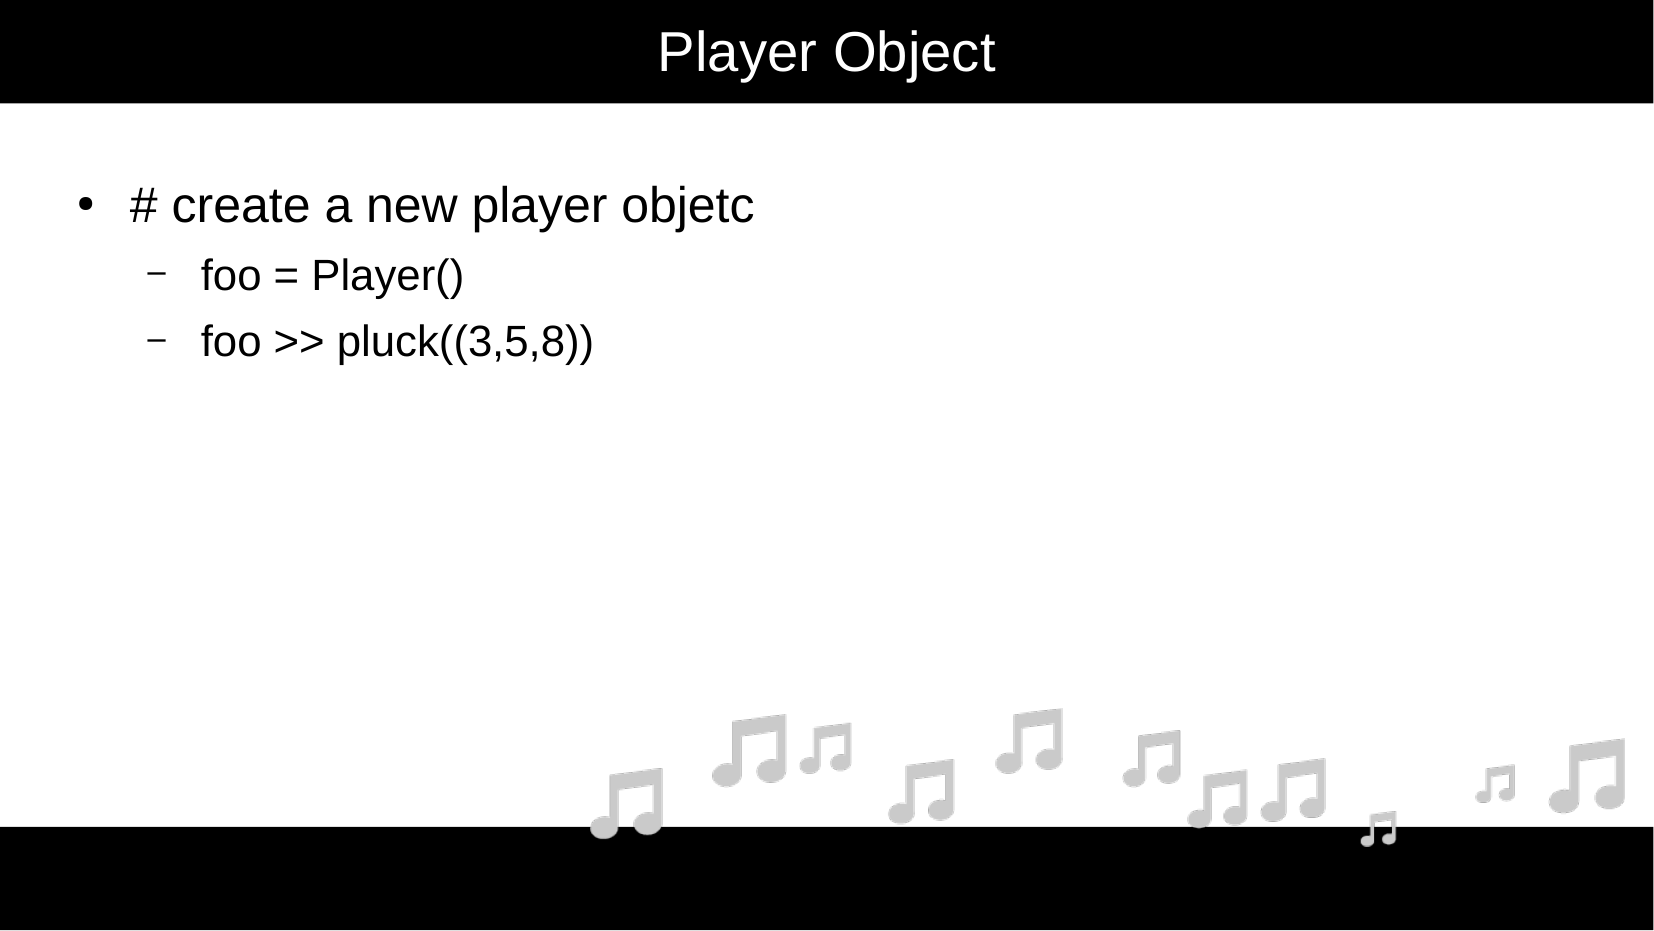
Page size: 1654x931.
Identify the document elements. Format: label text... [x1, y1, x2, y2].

list # create a new player objetc foo = Player() foo >> pluck((3,5,8)) [59, 177, 1595, 768]
title Player Object [59, 6, 1595, 98]
